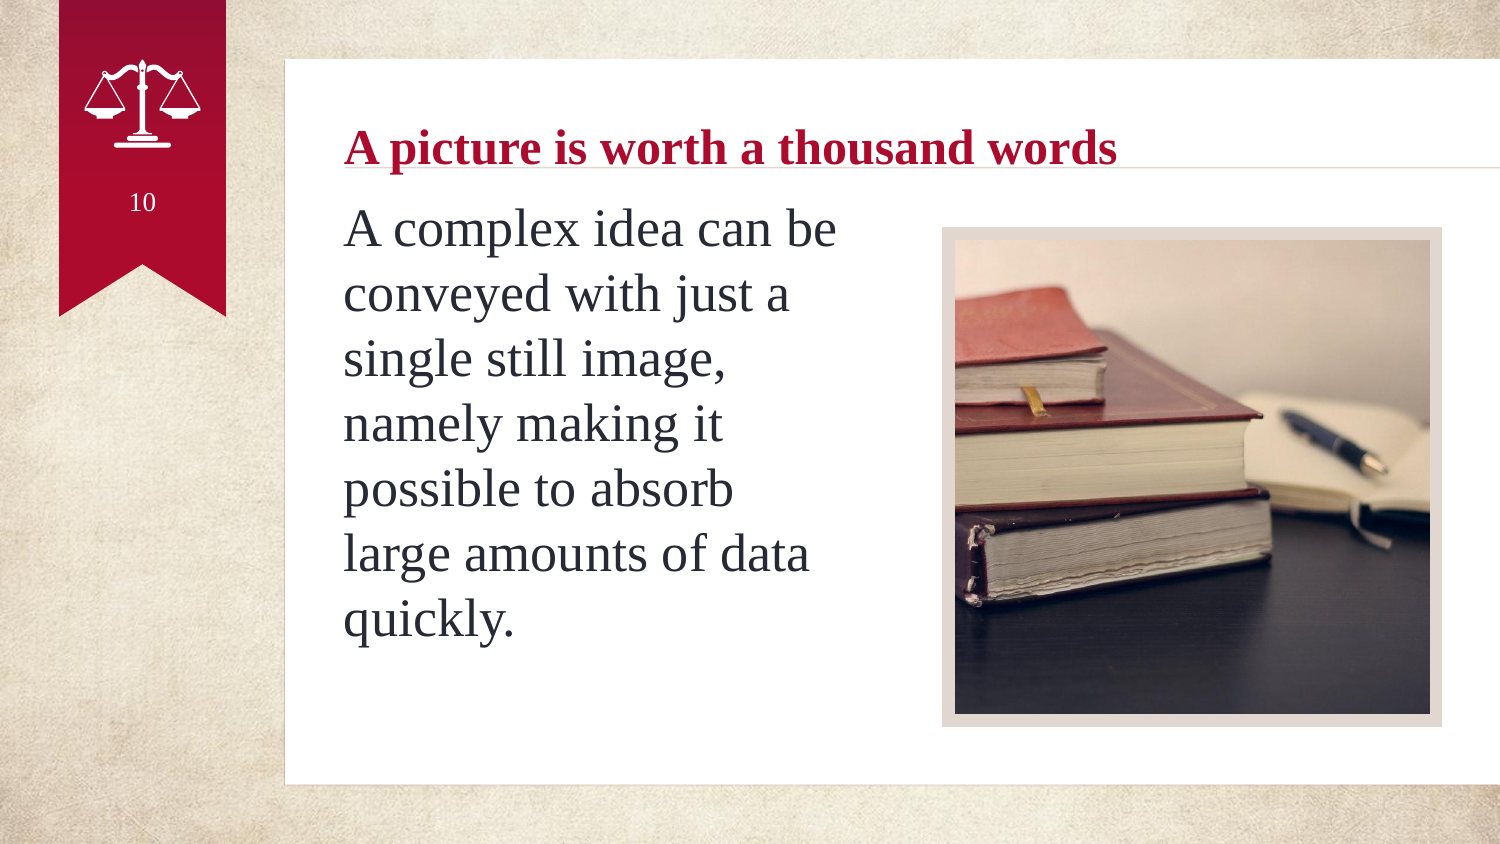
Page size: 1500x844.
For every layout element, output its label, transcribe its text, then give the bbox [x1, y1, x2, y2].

picture [0, 0, 1500, 844]
slide_number <number> [58, 167, 226, 233]
title A picture is worth a thousand words [343, 109, 1441, 175]
picture [954, 239, 1430, 715]
list A complex idea can be conveyed with just a single still image, namely making it possible to absorb large amounts of data quickly. [343, 192, 853, 726]
